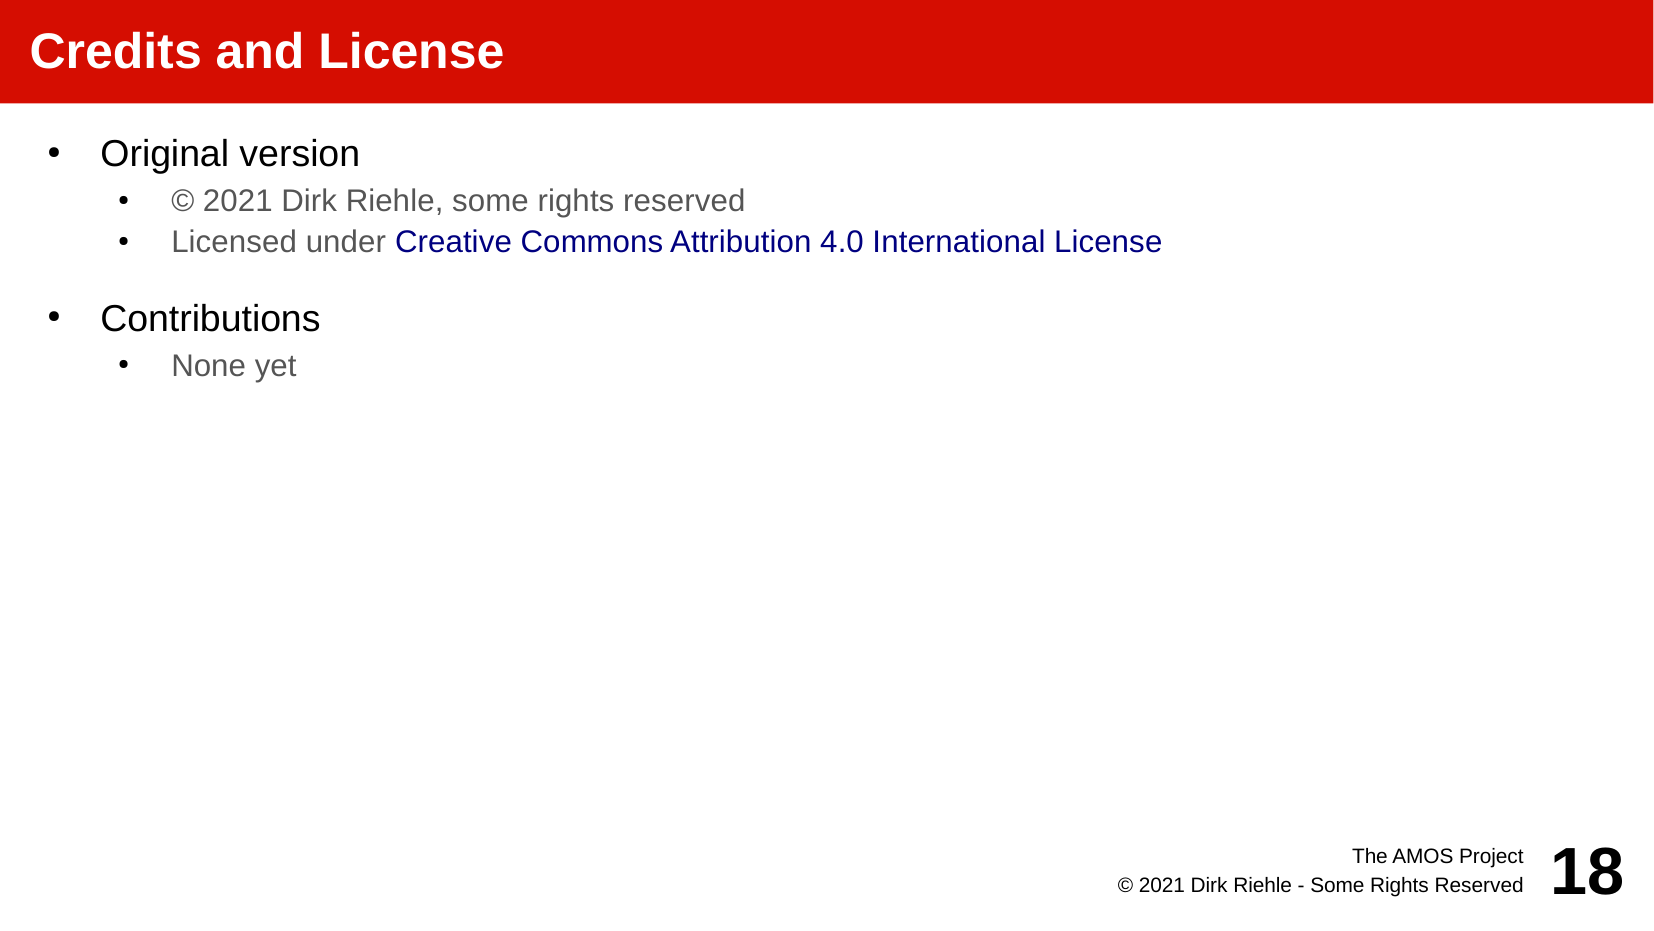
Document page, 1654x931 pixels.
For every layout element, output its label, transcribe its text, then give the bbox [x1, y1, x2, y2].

title Credits and License [0, 0, 1654, 104]
list Original version © 2021 Dirk Riehle, some rights reserved Licensed under Creative Commons Attribution 4.0 International License Contributions None yet [29, 132, 1625, 813]
